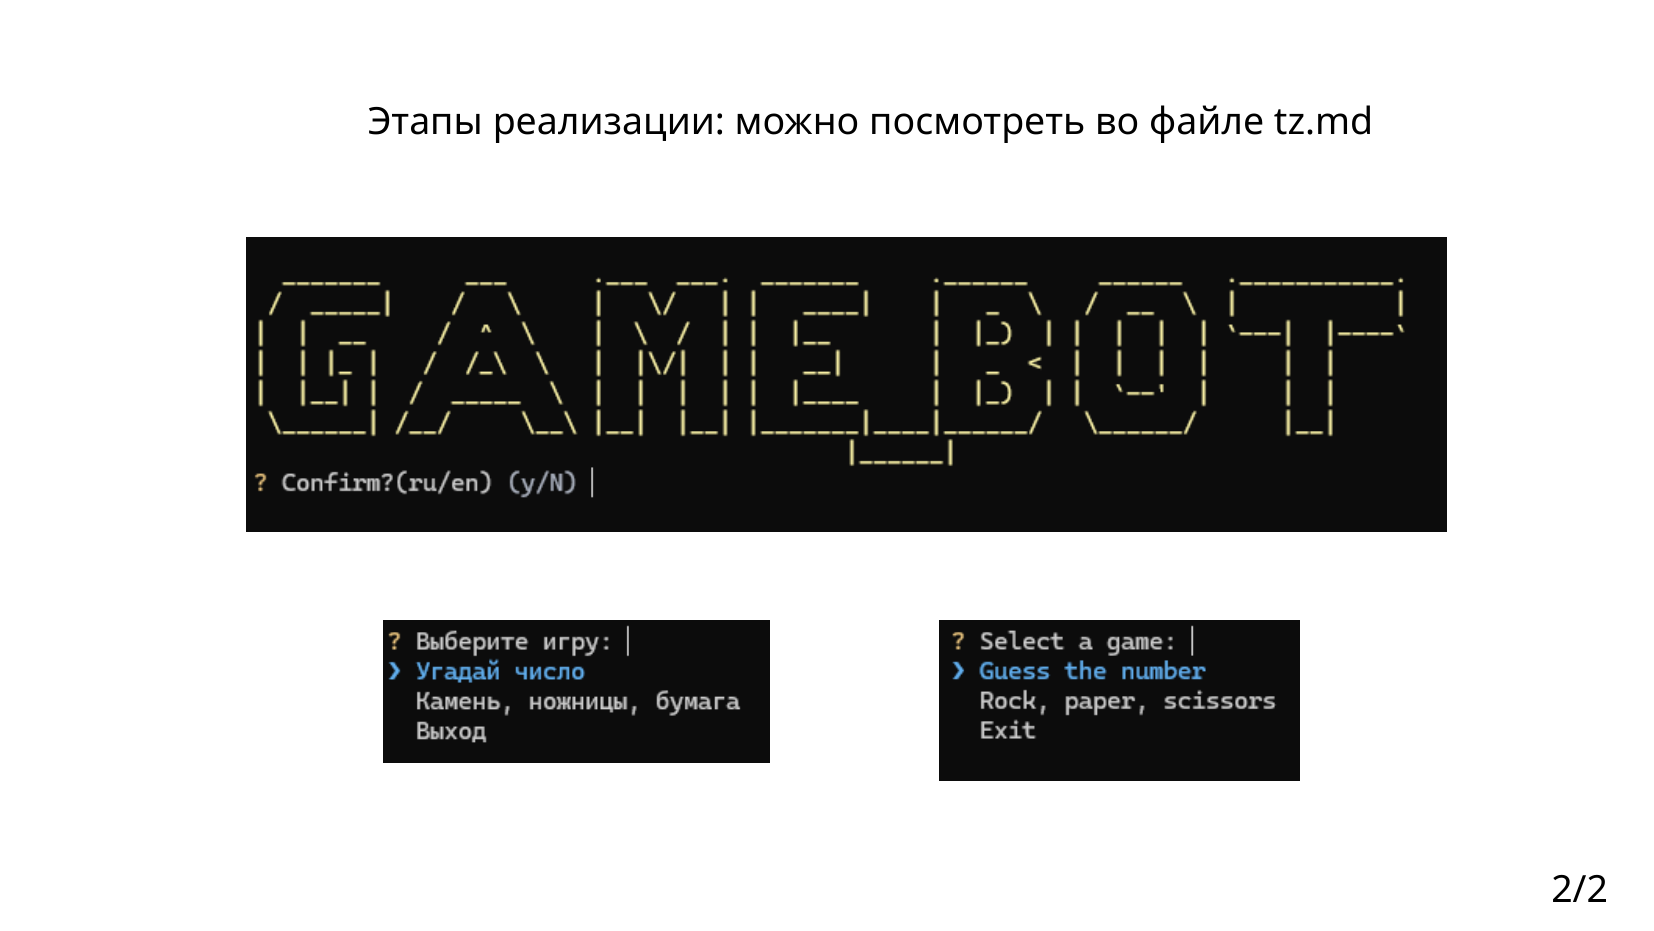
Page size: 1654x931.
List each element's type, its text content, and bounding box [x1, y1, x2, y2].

picture [383, 620, 770, 763]
picture [246, 237, 1447, 532]
text_box Этапы реализации: можно посмотреть во файле tz.md [236, 87, 1506, 296]
text_box 2/2 [944, 855, 1654, 931]
picture [939, 620, 1300, 781]
